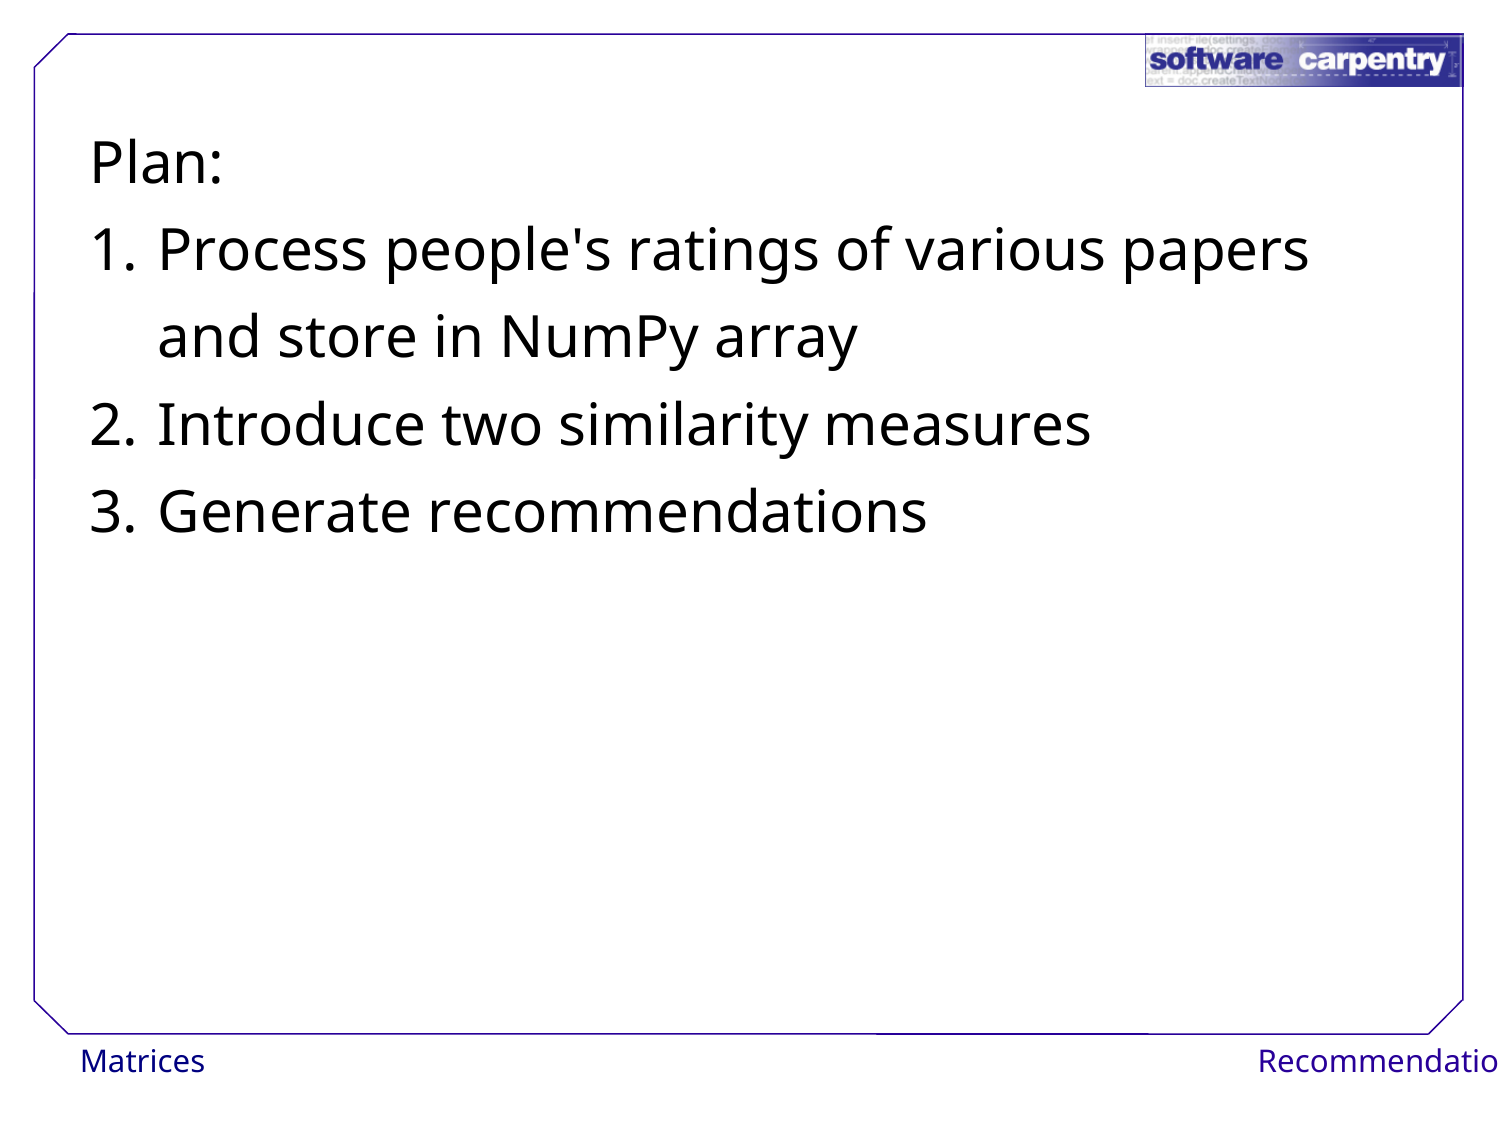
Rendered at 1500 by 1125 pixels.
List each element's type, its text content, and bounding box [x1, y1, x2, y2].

picture [1145, 33, 1464, 87]
list Plan: 1. Process people's ratings of various papers and store in NumPy array 2. Introduce two similarity measures 3. Generate recommendations [75, 99, 1426, 1013]
